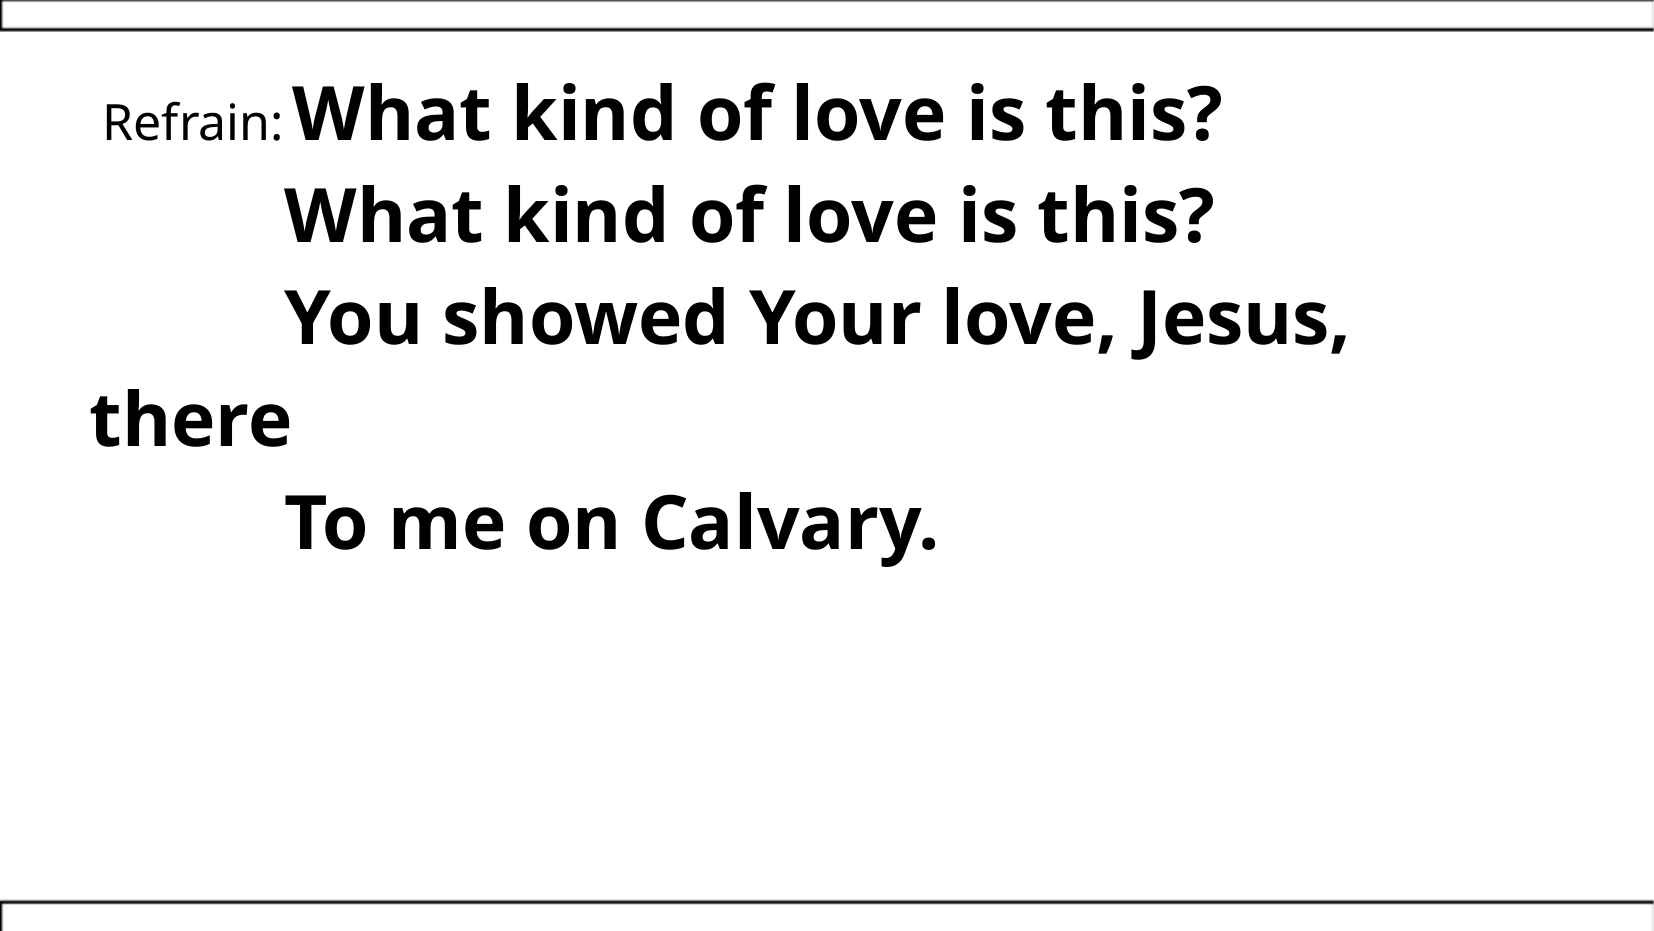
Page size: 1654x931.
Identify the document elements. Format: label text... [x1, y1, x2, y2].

picture [0, 0, 1654, 931]
text_box Refrain: What kind of love is this? What kind of love is this? You showed Your love, Jesus, there To me on Calvary. [75, 52, 1546, 496]
